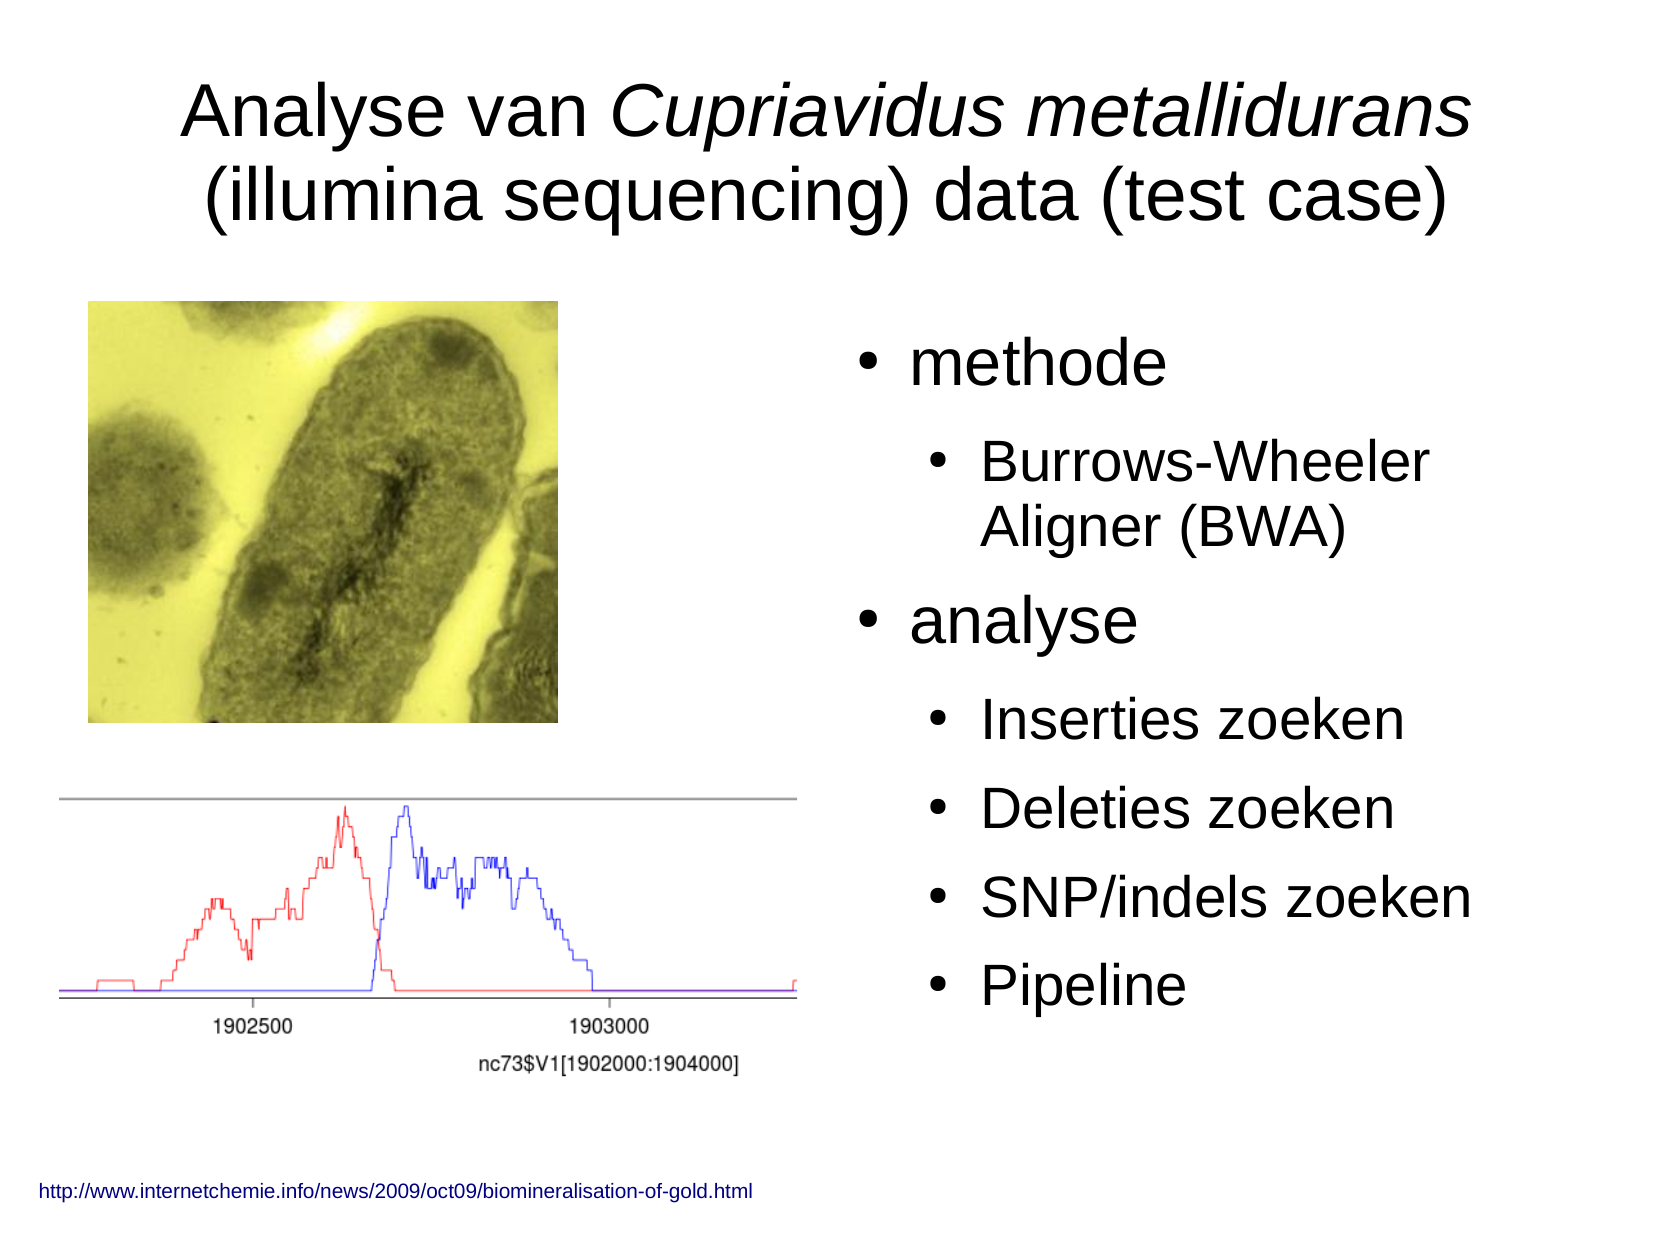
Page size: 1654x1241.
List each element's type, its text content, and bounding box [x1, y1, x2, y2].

text_box http://www.internetchemie.info/news/2009/oct09/biomineralisation-of-gold.html [23, 1172, 768, 1211]
picture [59, 301, 798, 1093]
title Analyse van Cupriavidus metallidurans (illumina sequencing) data (test case) [82, 56, 1571, 250]
list methode Burrows-Wheeler Aligner (BWA) analyse Inserties zoeken Deleties zoeken SNP/indels zoeken Pipeline [838, 324, 1565, 1144]
